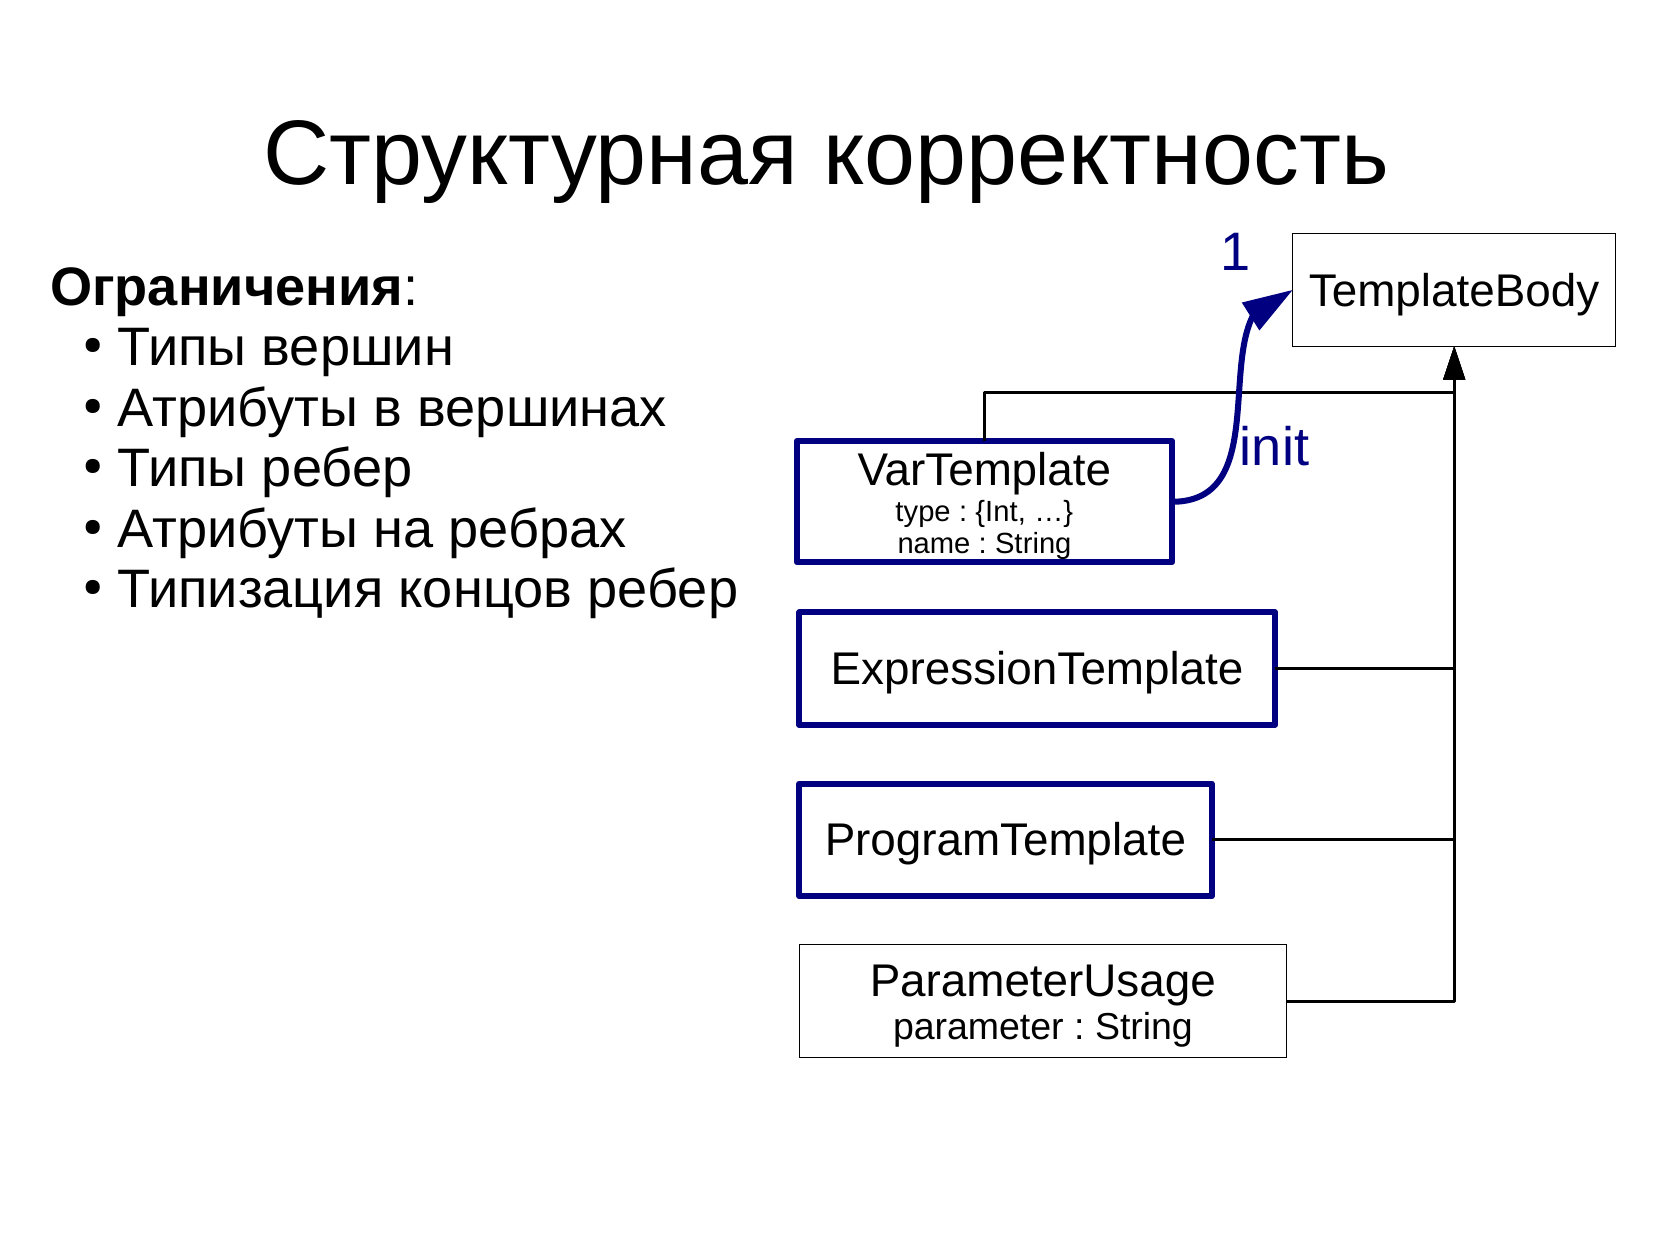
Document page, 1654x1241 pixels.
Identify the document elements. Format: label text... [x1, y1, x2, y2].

text_box TemplateBody [1292, 233, 1616, 347]
text_box ParameterUsage parameter : String [799, 944, 1287, 1058]
text_box VarTemplate type : {Int, …} name : String [827, 441, 1173, 563]
text_box Ограничения: Типы вершин Атрибуты в вершинах Типы ребер Атрибуты на ребрах Типизация концов ребер [35, 248, 827, 627]
text_box ExpressionTemplate [799, 612, 1276, 725]
text_box init [1225, 409, 1325, 485]
title Структурная корректность [82, 56, 1571, 250]
text_box ProgramTemplate [799, 783, 1212, 897]
text_box 1 [1205, 214, 1266, 290]
